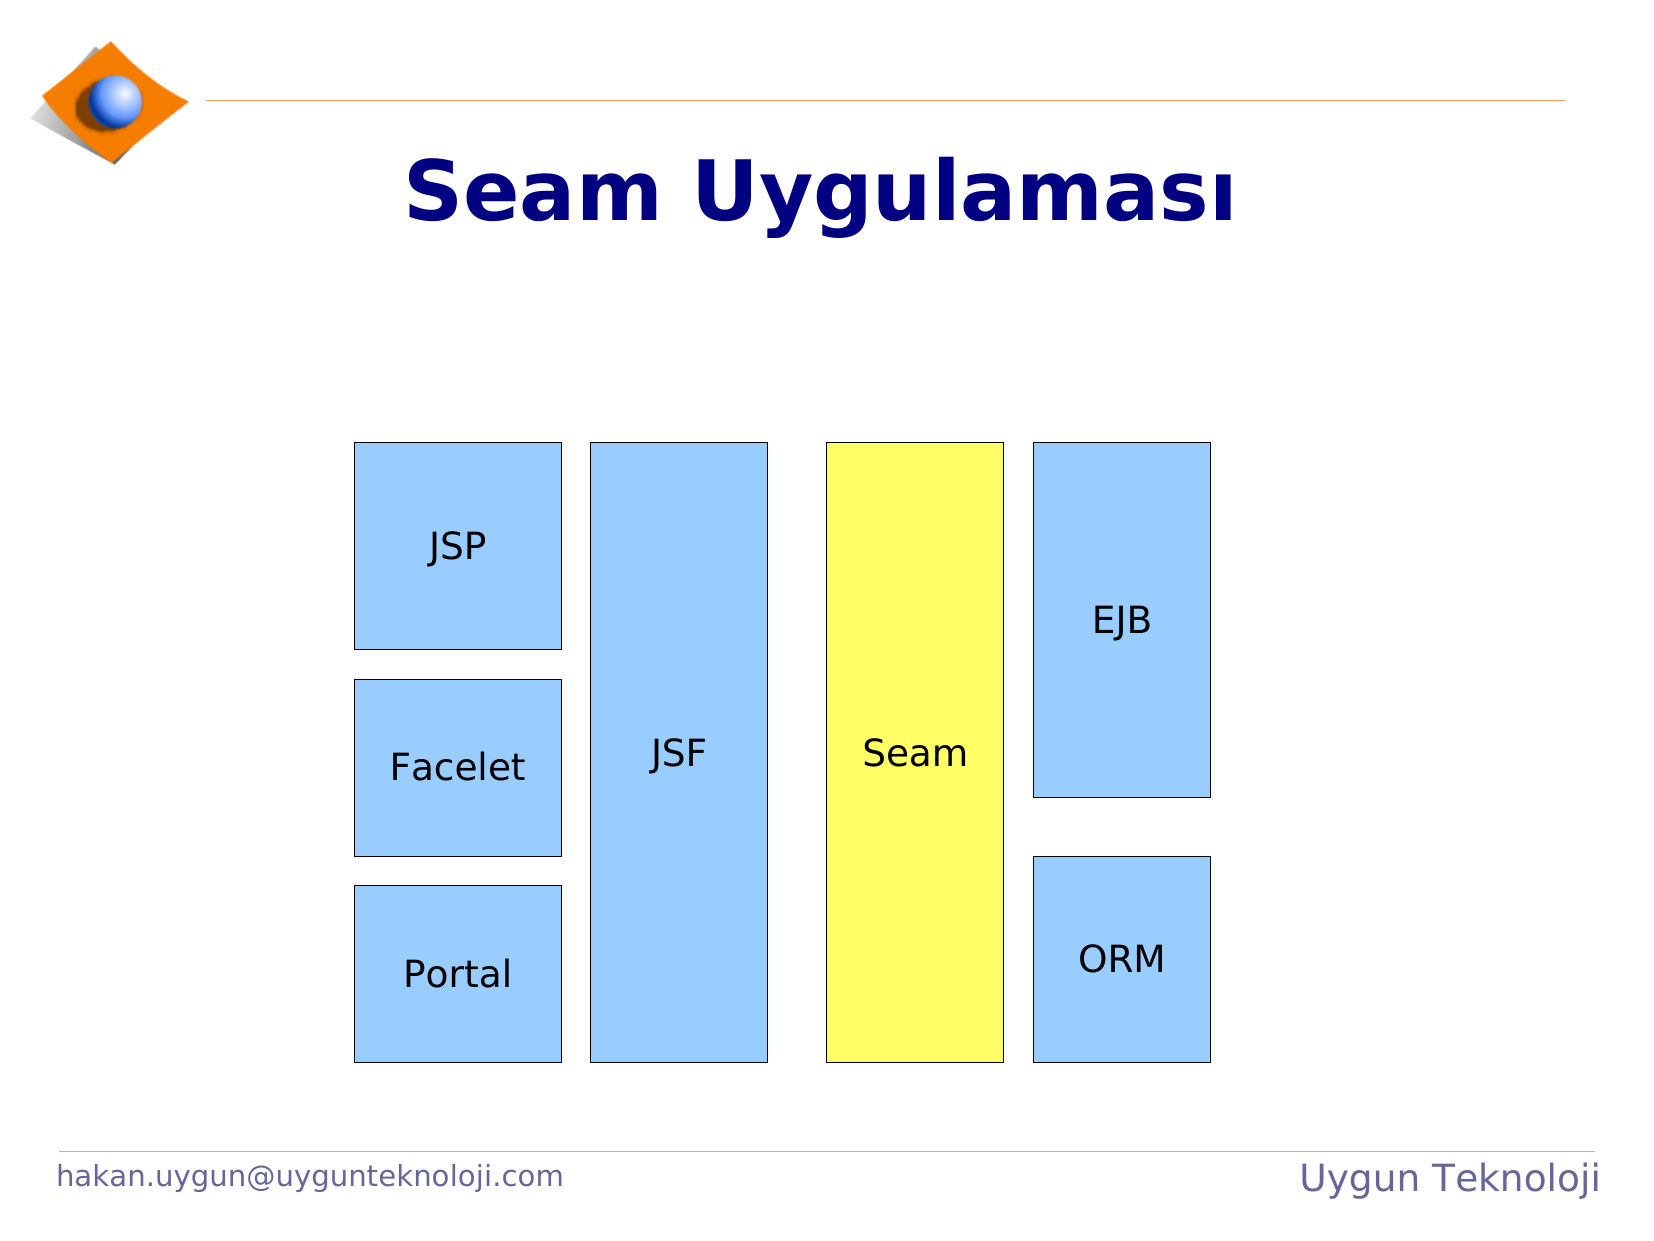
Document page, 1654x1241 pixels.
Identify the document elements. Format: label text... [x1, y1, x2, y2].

text_box Portal [354, 885, 562, 1063]
text_box JSF [590, 442, 768, 1063]
text_box JSP [354, 442, 562, 650]
picture [29, 29, 191, 178]
text_box ORM [1033, 856, 1211, 1063]
text_box Facelet [354, 679, 562, 857]
text_box EJB [1033, 442, 1211, 798]
title Seam Uygulaması [76, 95, 1565, 288]
text_box Seam [826, 442, 1004, 1063]
